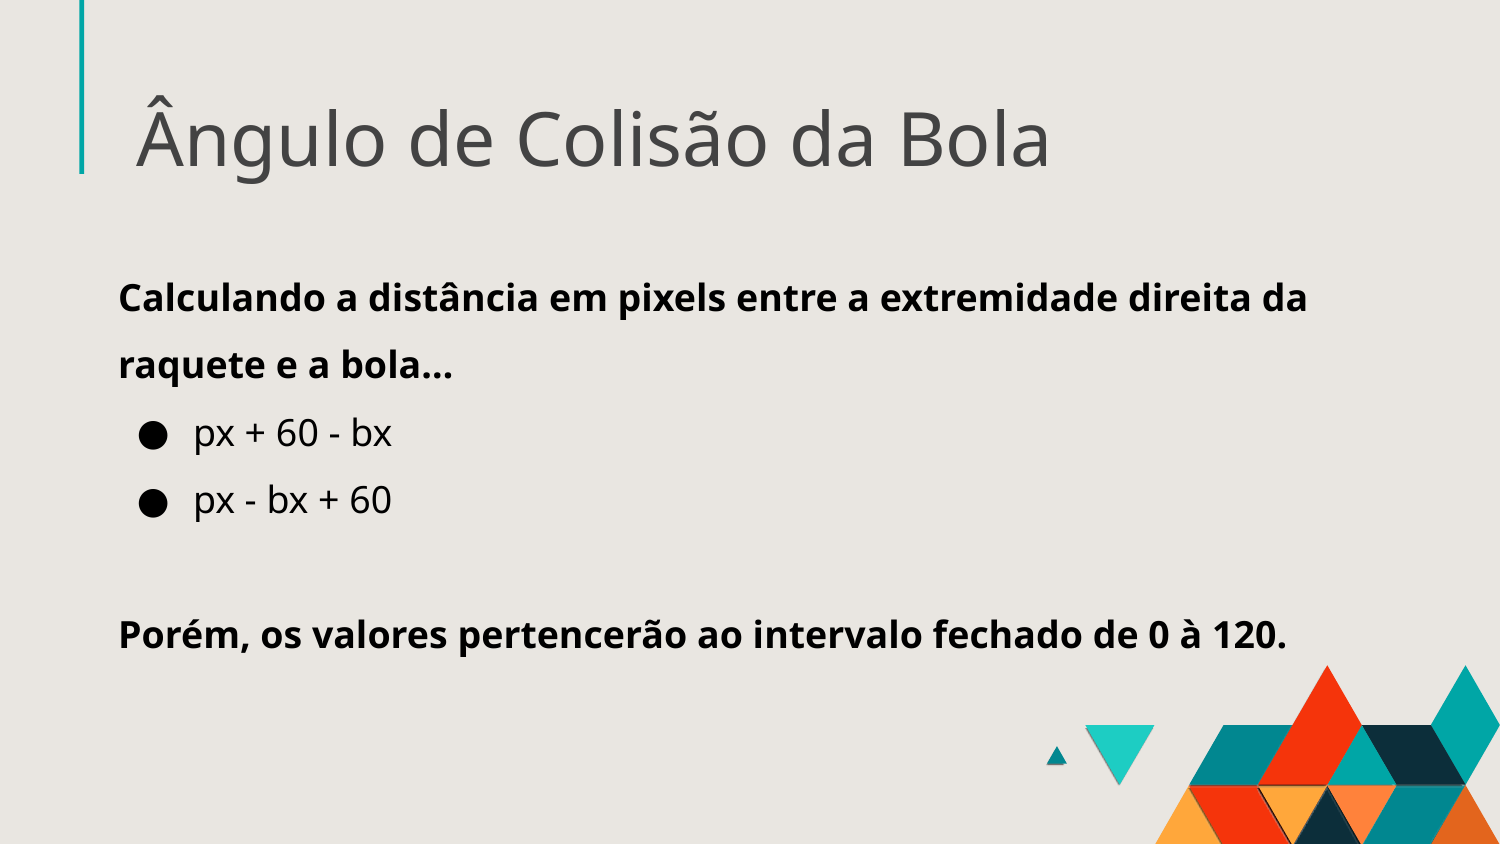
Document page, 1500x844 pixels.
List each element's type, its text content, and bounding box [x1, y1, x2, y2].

title Ângulo de Colisão da Bola [121, 101, 1450, 197]
text_box Calculando a distância em pixels entre a extremidade direita da raquete e a bola… px + 60 - bx px - bx + 60 Porém, os valores pertencerão ao intervalo fechado de 0 à 120. [103, 236, 1397, 723]
